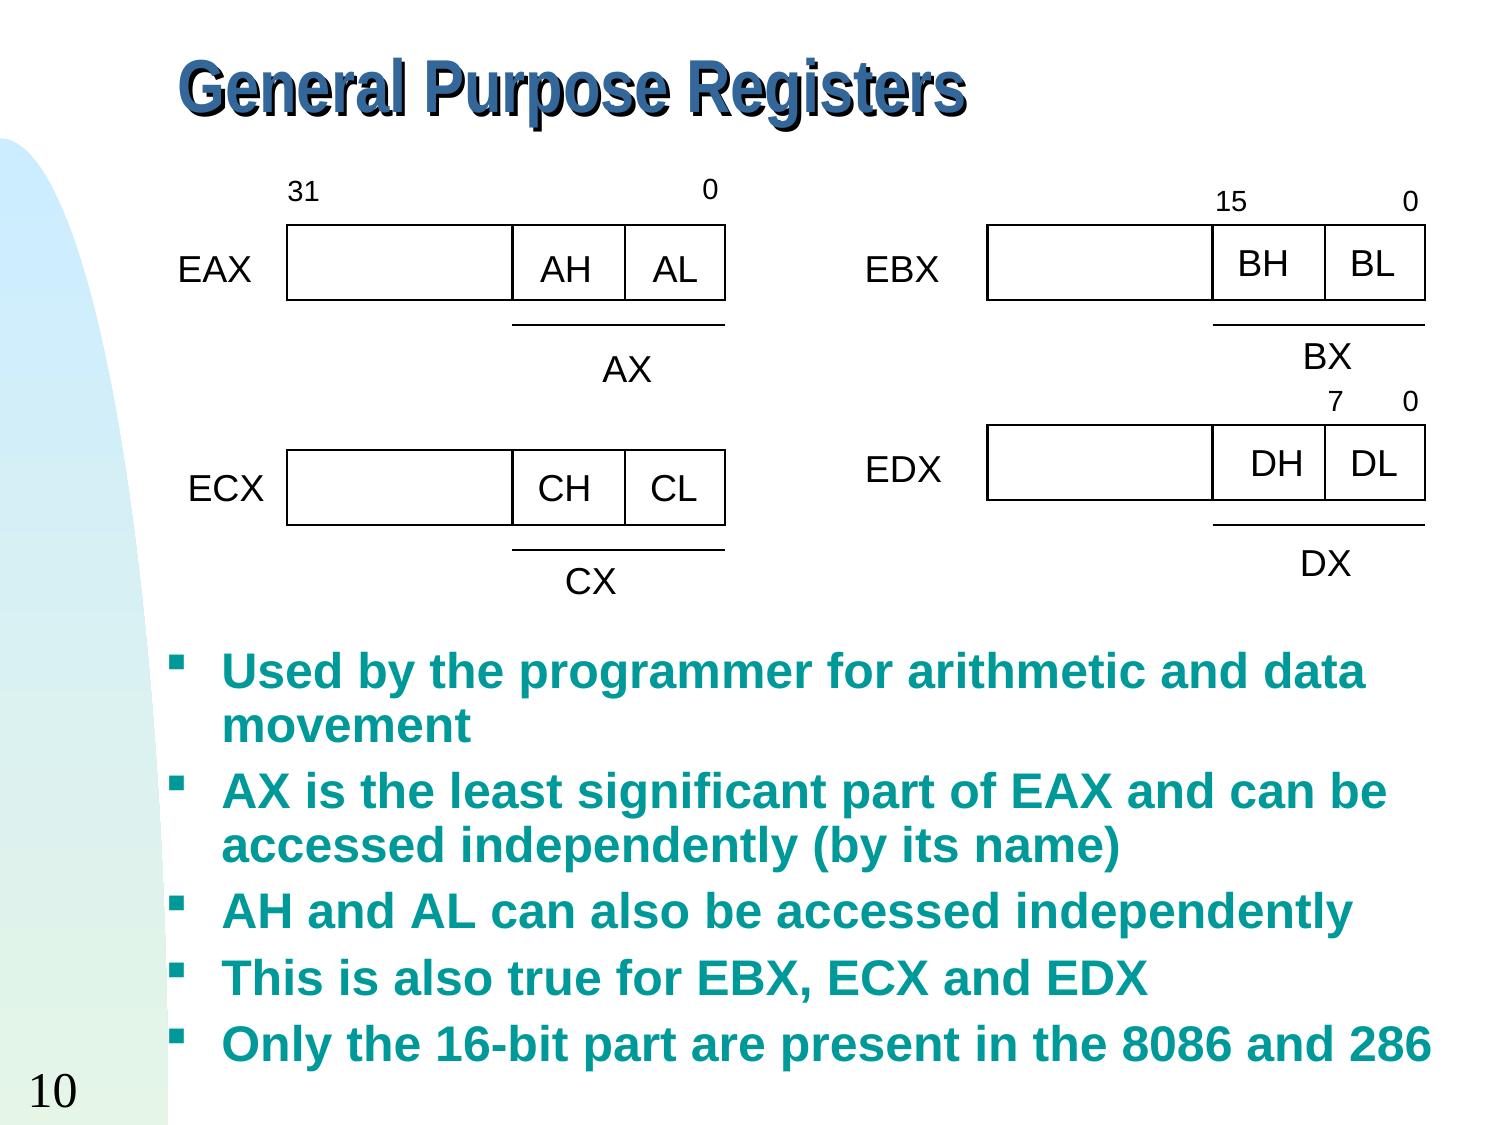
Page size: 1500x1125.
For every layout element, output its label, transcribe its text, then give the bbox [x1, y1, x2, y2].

text_box DX [1285, 530, 1367, 592]
text_box BH [1222, 230, 1305, 292]
text_box 0 [1387, 374, 1434, 426]
text_box EDX [850, 437, 957, 498]
title General Purpose Registers [162, 24, 1456, 163]
text_box 15 [1200, 174, 1263, 226]
text_box EAX [162, 237, 276, 298]
text_box ECX [172, 455, 280, 517]
text_box DL [1335, 430, 1413, 492]
text_box AL [637, 237, 714, 298]
text_box DH [1235, 430, 1319, 492]
text_box CX [550, 549, 633, 611]
text_box AH [525, 237, 607, 298]
text_box EBX [849, 237, 963, 298]
text_box BX [1287, 326, 1368, 386]
text_box AX [587, 337, 668, 398]
text_box 31 [272, 164, 335, 215]
text_box 7 [1312, 374, 1359, 426]
text_box 0 [687, 162, 734, 213]
list Used by the programmer for arithmetic and data movement AX is the least significant part of EAX and can be accessed independently (by its name) AH and AL can also be accessed independently This is also true for EBX, ECX and EDX Only the 16-bit part are present in the 8086 and 286 [149, 637, 1469, 1101]
text_box 0 [1387, 174, 1434, 226]
text_box CH [522, 455, 607, 517]
text_box CL [635, 455, 713, 517]
text_box BL [1335, 230, 1411, 292]
